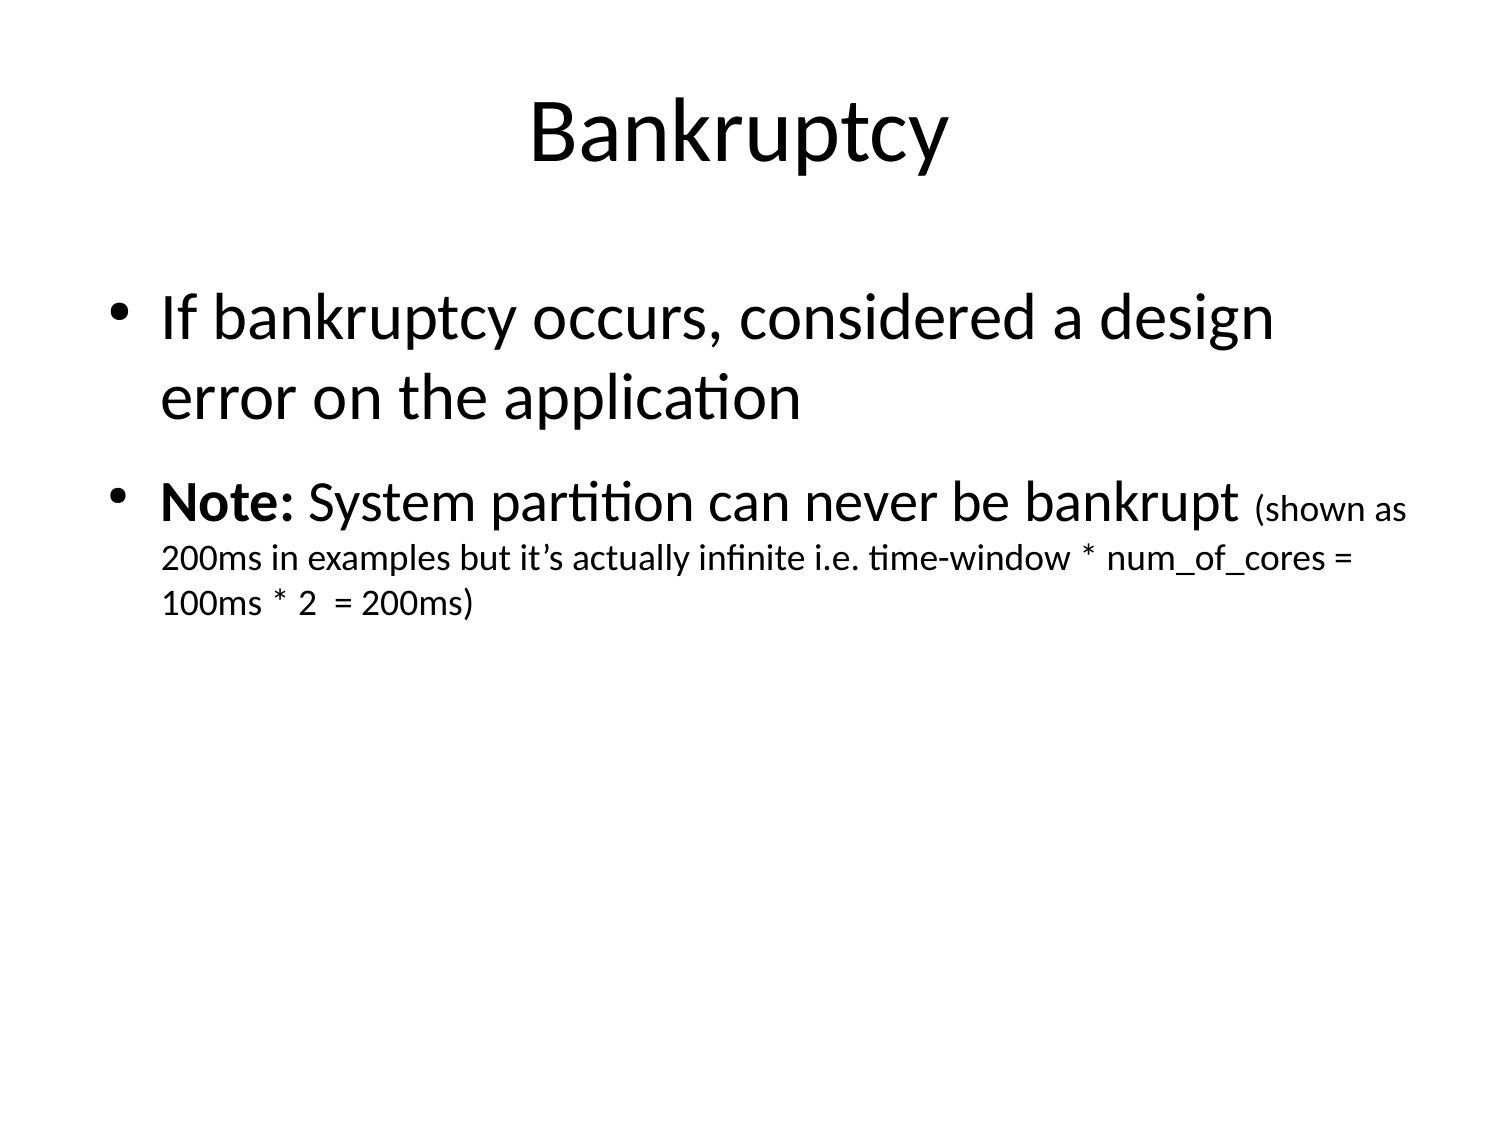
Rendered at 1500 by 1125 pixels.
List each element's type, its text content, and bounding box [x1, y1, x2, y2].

title Bankruptcy [75, 45, 1425, 233]
list If bankruptcy occurs, considered a design error on the application Note: System partition can never be bankrupt (shown as 200ms in examples but it’s actually infinite i.e. time-window * num_of_cores = 100ms * 2 = 200ms) [75, 265, 1426, 1009]
